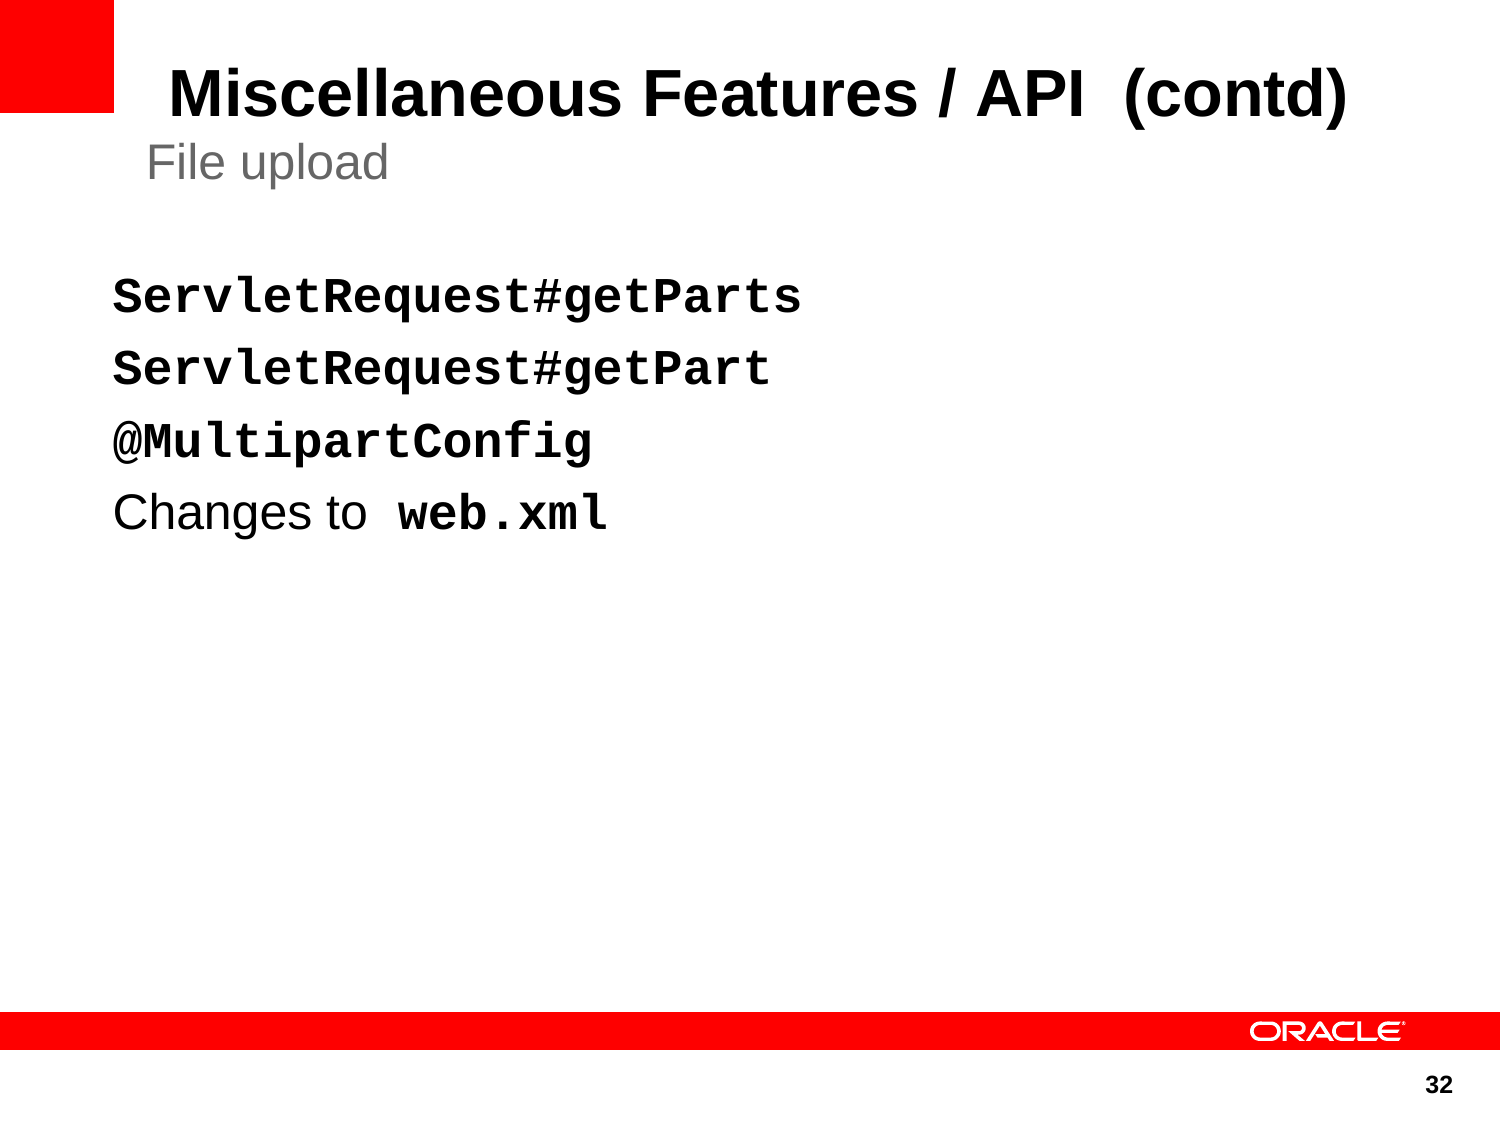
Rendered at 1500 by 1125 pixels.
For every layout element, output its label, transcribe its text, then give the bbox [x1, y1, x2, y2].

title Miscellaneous Features / API (contd) File upload [145, 49, 1390, 205]
picture [0, 0, 114, 113]
picture [0, 1012, 1500, 1050]
list ServletRequest#getParts ServletRequest#getPart @MultipartConfig Changes to web.xml [112, 262, 1349, 1005]
